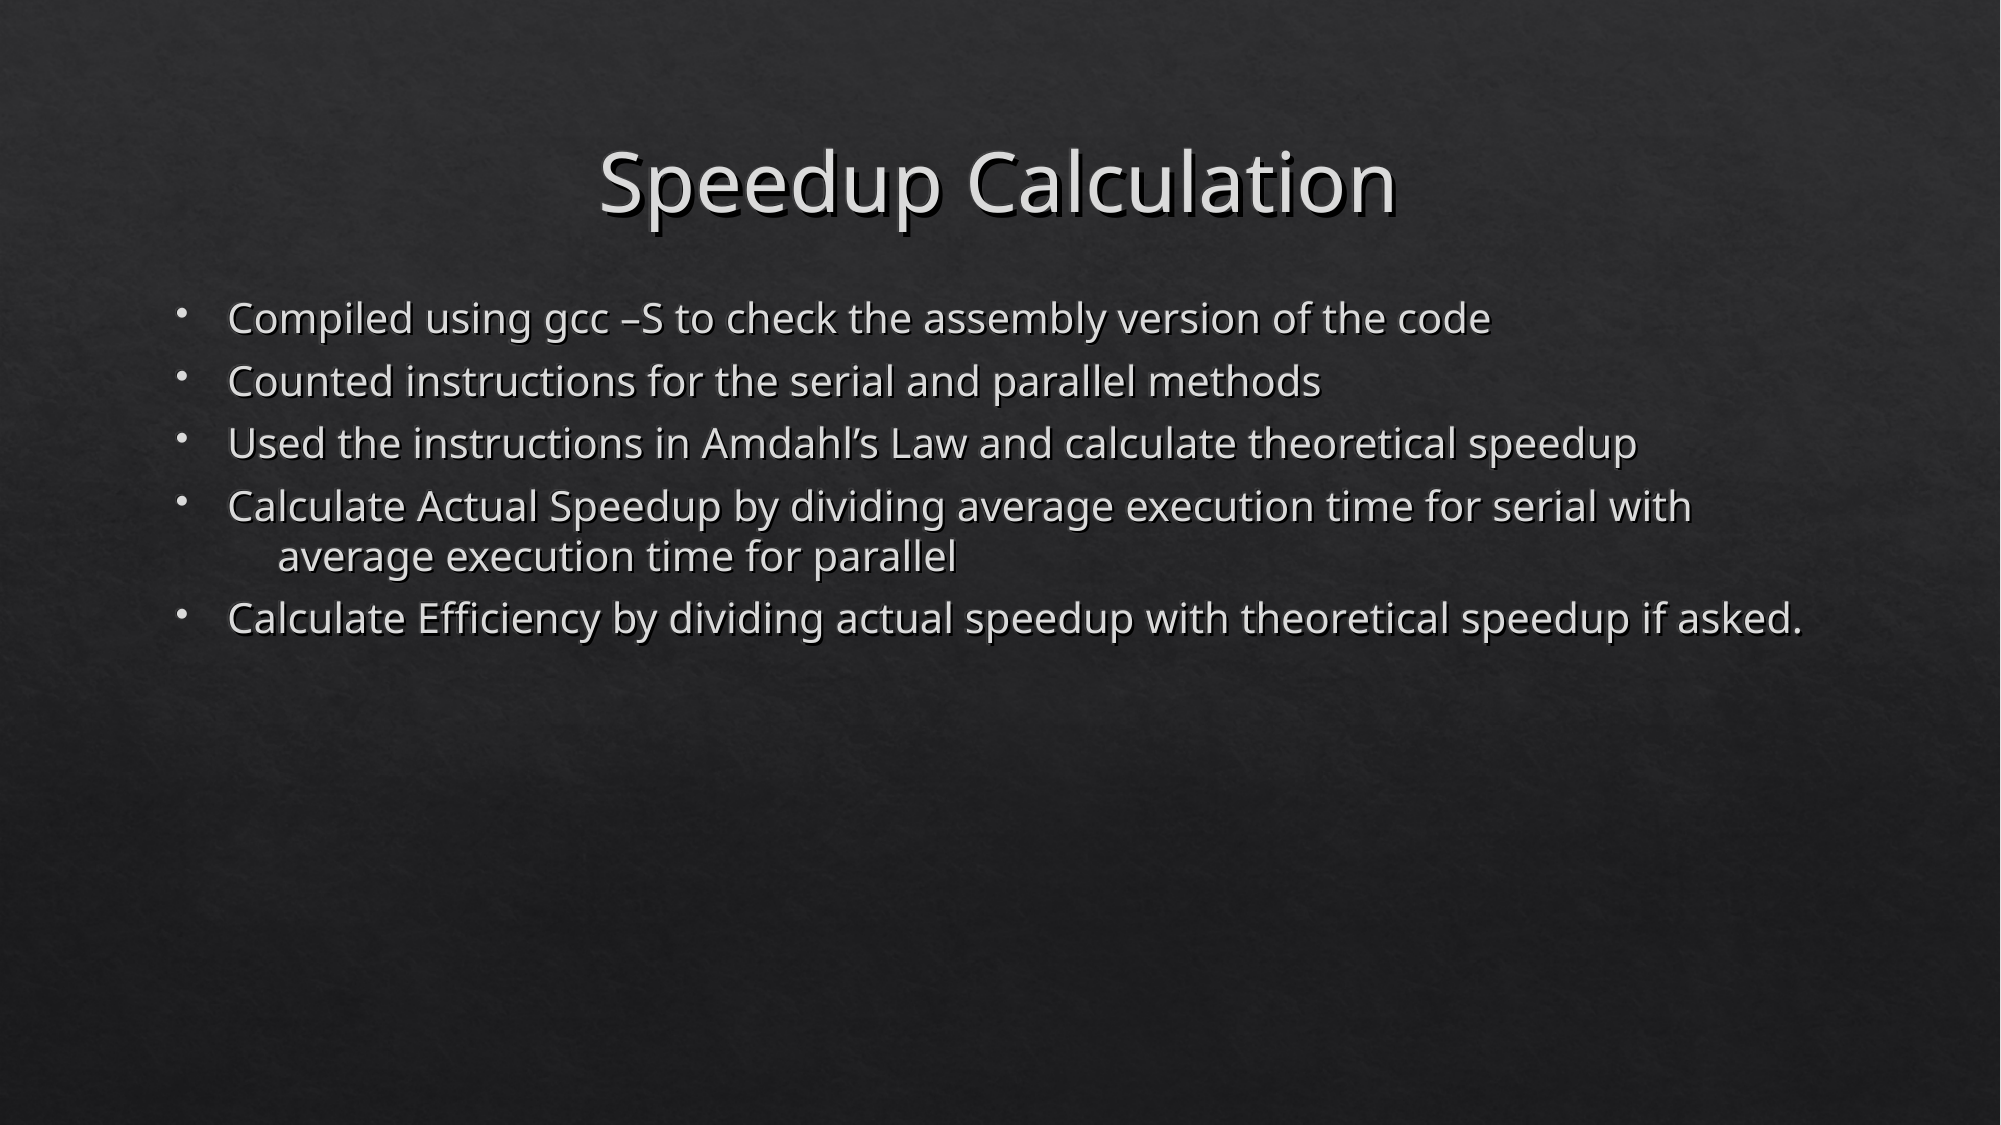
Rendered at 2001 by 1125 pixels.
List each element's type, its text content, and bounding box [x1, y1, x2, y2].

title Speedup Calculation [149, 99, 1849, 260]
list Compiled using gcc –S to check the assembly version of the code Counted instructions for the serial and parallel methods Used the instructions in Amdahl’s Law and calculate theoretical speedup Calculate Actual Speedup by dividing average execution time for serial with average execution time for parallel Calculate Efficiency by dividing actual speedup with theoretical speedup if asked. [149, 284, 1849, 950]
